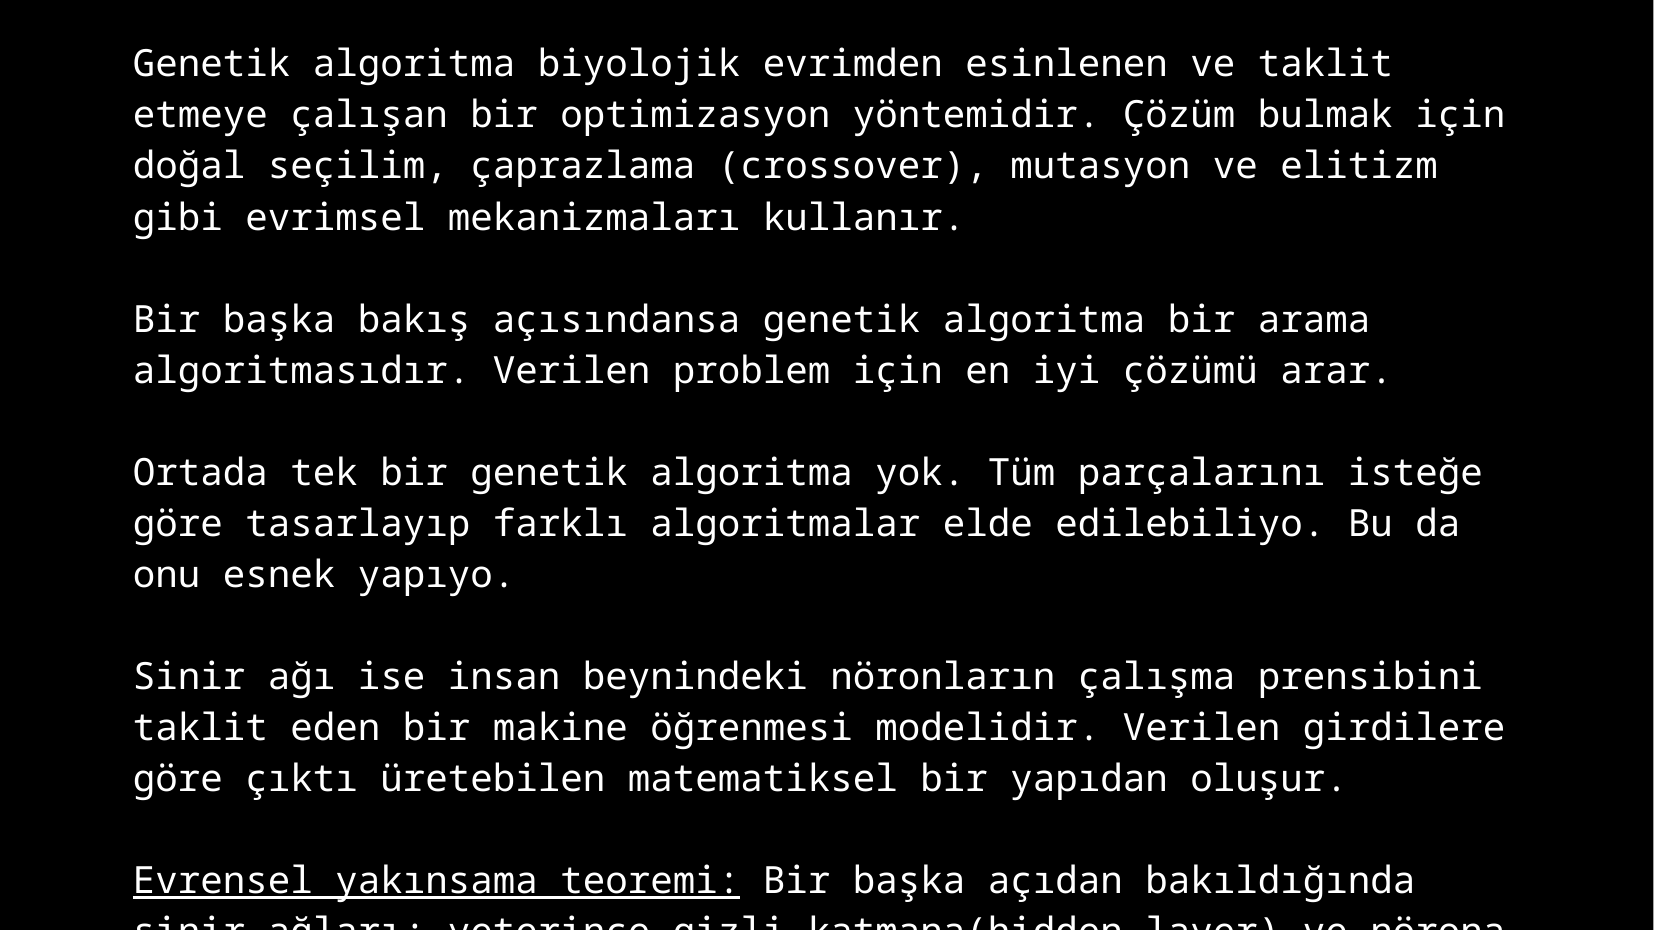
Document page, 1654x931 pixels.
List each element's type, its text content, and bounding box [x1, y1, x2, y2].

text_box Genetik algoritma biyolojik evrimden esinlenen ve taklit etmeye çalışan bir optimizasyon yöntemidir. Çözüm bulmak için doğal seçilim, çaprazlama (crossover), mutasyon ve elitizm gibi evrimsel mekanizmaları kullanır. Bir başka bakış açısındansa genetik algoritma bir arama algoritmasıdır. Verilen problem için en iyi çözümü arar. Ortada tek bir genetik algoritma yok. Tüm parçalarını isteğe göre tasarlayıp farklı algoritmalar elde edilebiliyo. Bu da onu esnek yapıyo. Sinir ağı ise insan beynindeki nöronların çalışma prensibini taklit eden bir makine öğrenmesi modelidir. Verilen girdilere göre çıktı üretebilen matematiksel bir yapıdan oluşur. Evrensel yakınsama teoremi: Bir başka açıdan bakıldığında sinir ağları; yeterince gizli katmana(hidden layer) ve nörona sahip olduğunda, sürekli bir fonksiyonu, verilen doğruluk seviyesinde yaklaşık olarak modelleyebilir. Bu, sinir ağlarının teorik olarak herhangi bir fonksiyonu öğrenebileceğini gösterir. Örneğin: Lineer, lineer olmayan, trigonometrik, polinomiyel, logaritmik veya DAHA KARMAŞIK fonksiyonlar. [118, 29, 1536, 907]
